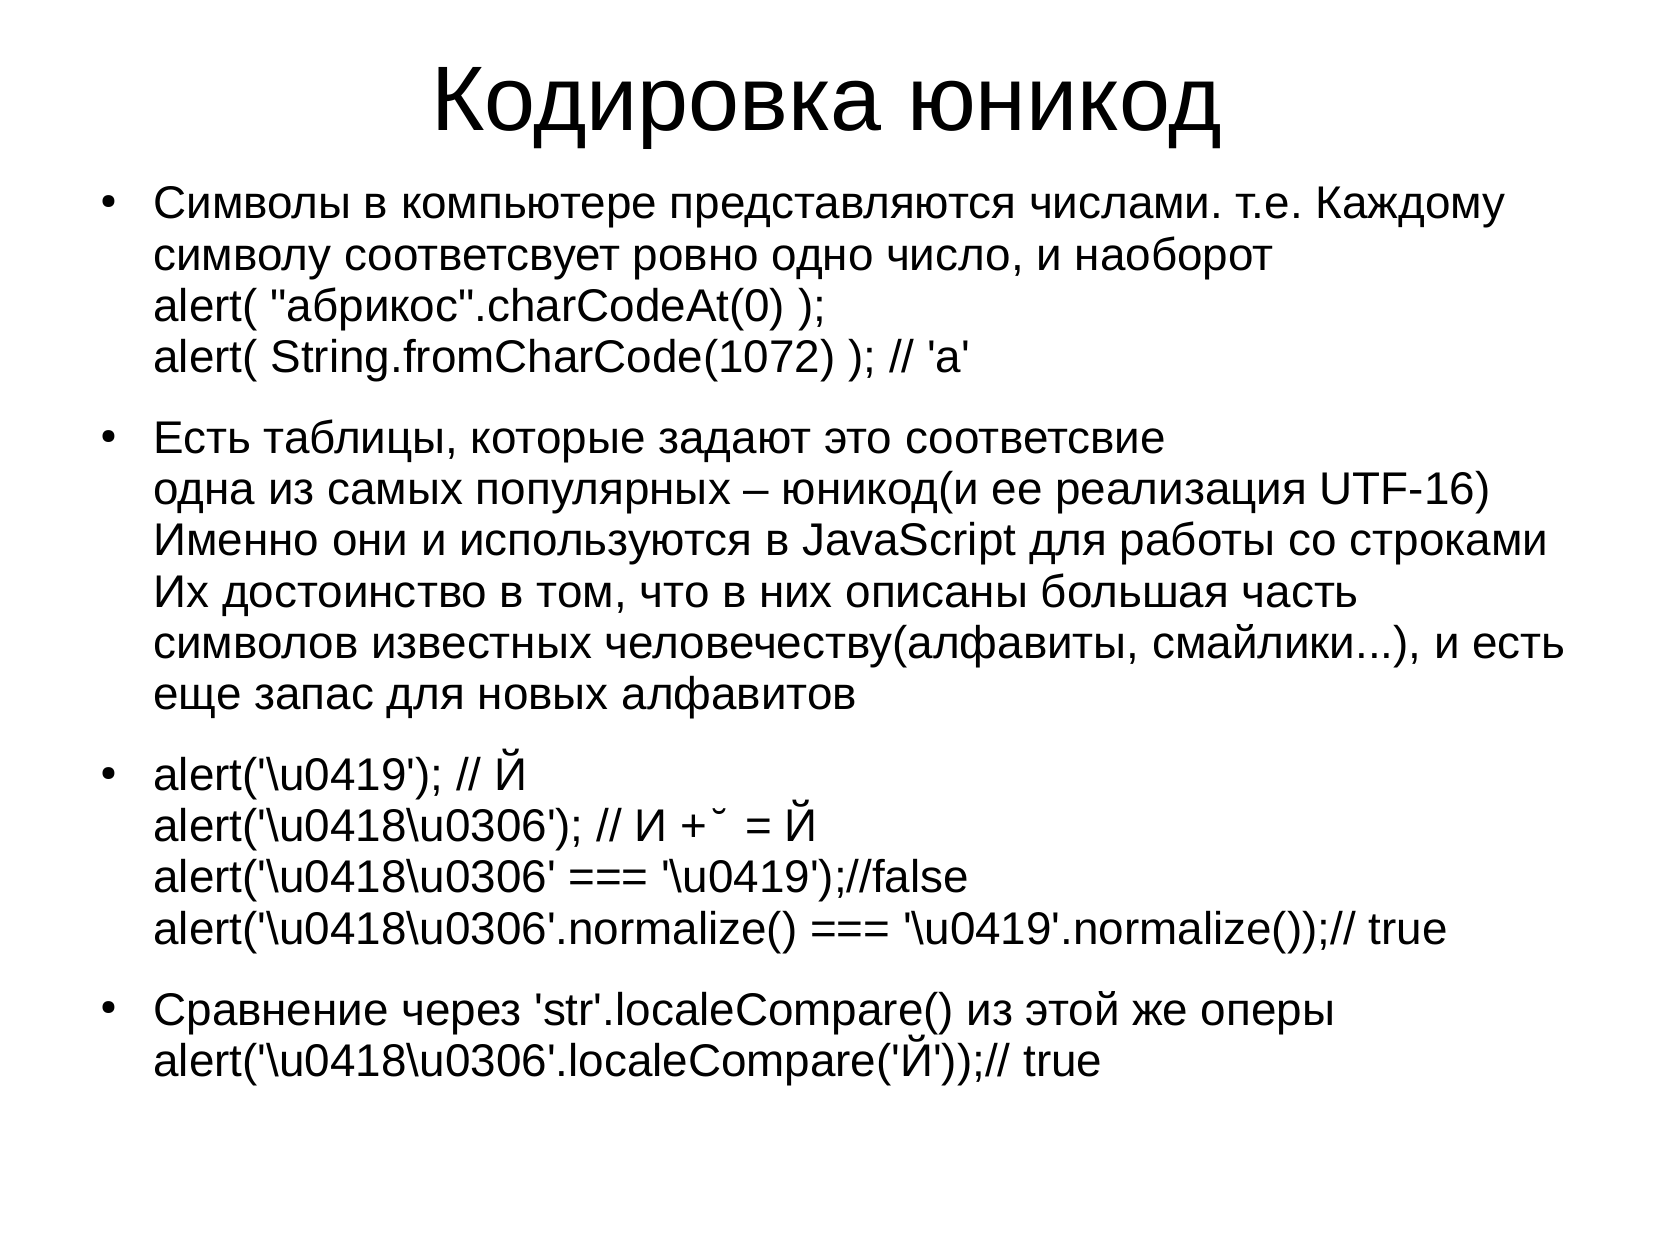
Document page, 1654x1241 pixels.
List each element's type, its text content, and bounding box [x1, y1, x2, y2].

list Символы в компьютере представляются числами. т.е. Каждому символу соответсвует ровно одно число, и наоборот alert( "абрикос".charCodeAt(0) ); alert( String.fromCharCode(1072) ); // 'а' Есть таблицы, которые задают это соответсвие одна из самых популярных – юникод(и ее реализация UTF-16) Именно они и используются в JavaScript для работы со строками Их достоинство в том, что в них описаны большая часть символов известных человечеству(алфавиты, смайлики...), и есть еще запас для новых алфавитов alert('\u0419'); // Й alert('\u0418\u0306'); // И + ̆ = Й alert('\u0418\u0306' === '\u0419');//false alert('\u0418\u0306'.normalize() === '\u0419'.normalize());// true Сравнение через 'str'.localeCompare() из этой же оперы alert('\u0418\u0306'.localeCompare('Й'));// true [82, 177, 1571, 1109]
title Кодировка юникод [82, 47, 1571, 150]
